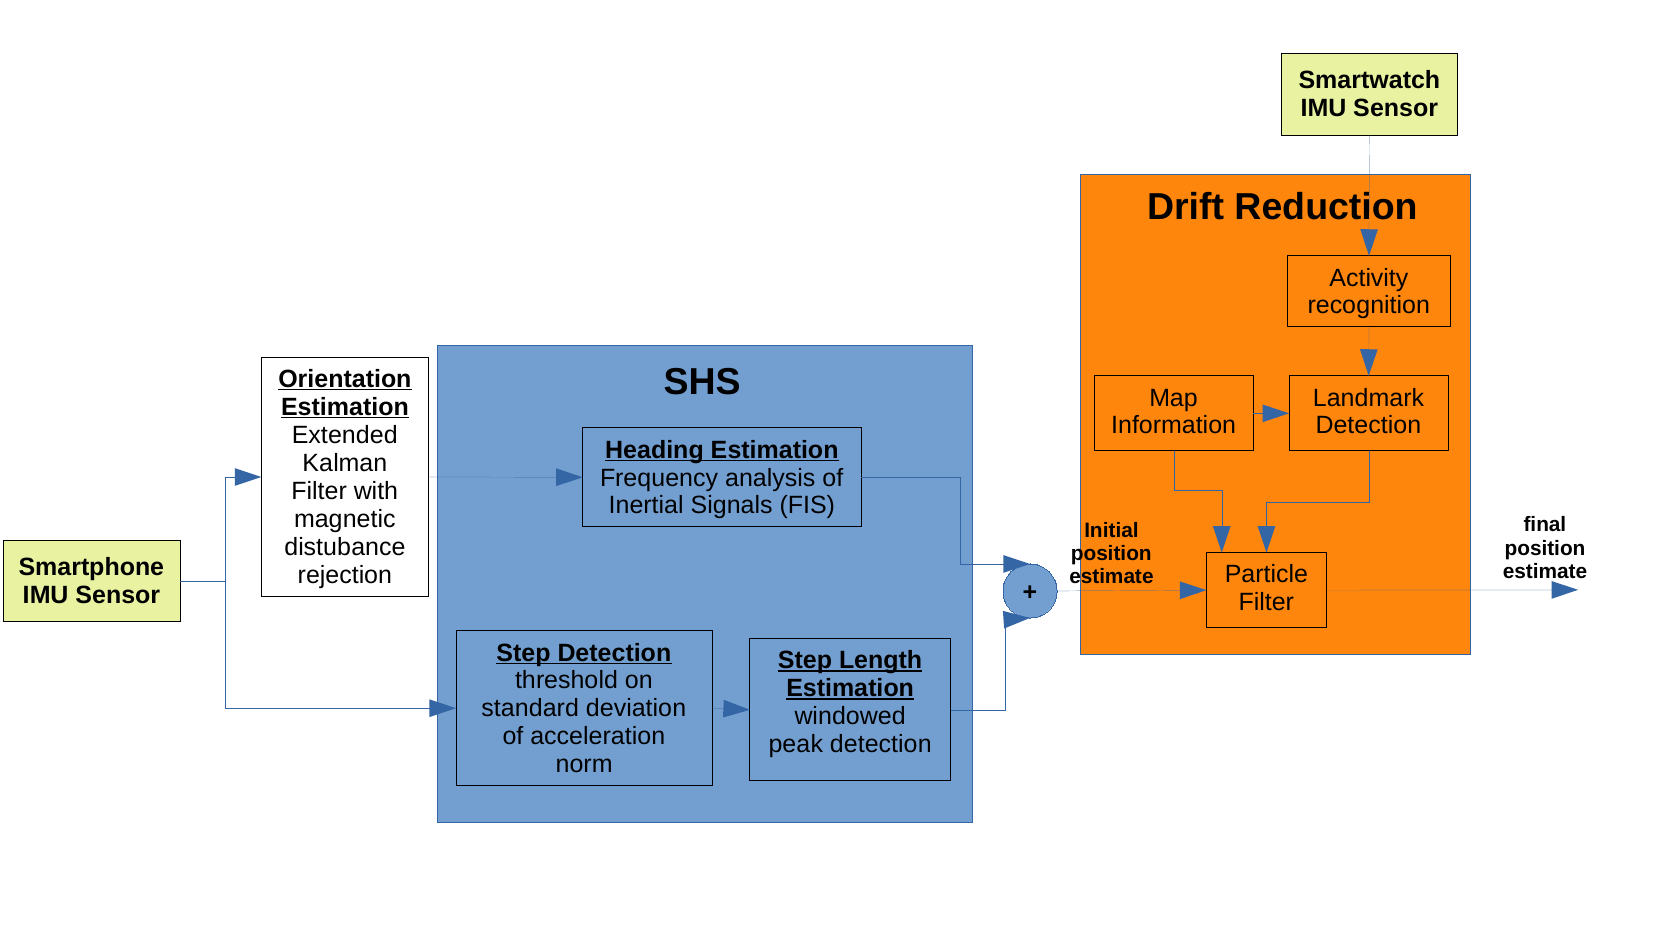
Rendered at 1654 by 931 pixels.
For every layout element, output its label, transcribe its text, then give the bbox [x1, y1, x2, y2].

text_box [1080, 591, 1471, 655]
text_box Smartphone IMU Sensor [3, 540, 181, 622]
text_box Initial position estimate [1051, 511, 1172, 596]
text_box + [1003, 569, 1058, 625]
text_box Step Detection threshold on standard deviation of acceleration norm [456, 630, 713, 786]
text_box [1267, 235, 1471, 590]
text_box [1080, 174, 1369, 590]
text_box SHS [589, 353, 815, 446]
text_box Smartwatch IMU Sensor [1281, 53, 1458, 136]
text_box [1175, 414, 1369, 552]
text_box Map Information [1094, 375, 1254, 451]
text_box Step Length Estimation windowed peak detection [749, 638, 951, 781]
text_box Heading Estimation Frequency analysis of Inertial Signals (FIS) [582, 427, 862, 527]
text_box Activity recognition [1287, 255, 1451, 327]
text_box Particle Filter [1206, 552, 1327, 628]
text_box [437, 478, 973, 710]
text_box [437, 345, 973, 564]
text_box Drift Reduction [1095, 177, 1369, 235]
text_box final position estimate [1485, 505, 1606, 591]
text_box Orientation Estimation Extended Kalman Filter with magnetic distubance rejection [261, 357, 429, 597]
text_box [437, 709, 973, 823]
text_box [1018, 564, 1046, 569]
text_box Drift Reduction [1370, 177, 1471, 235]
text_box Landmark Detection [1289, 375, 1449, 451]
